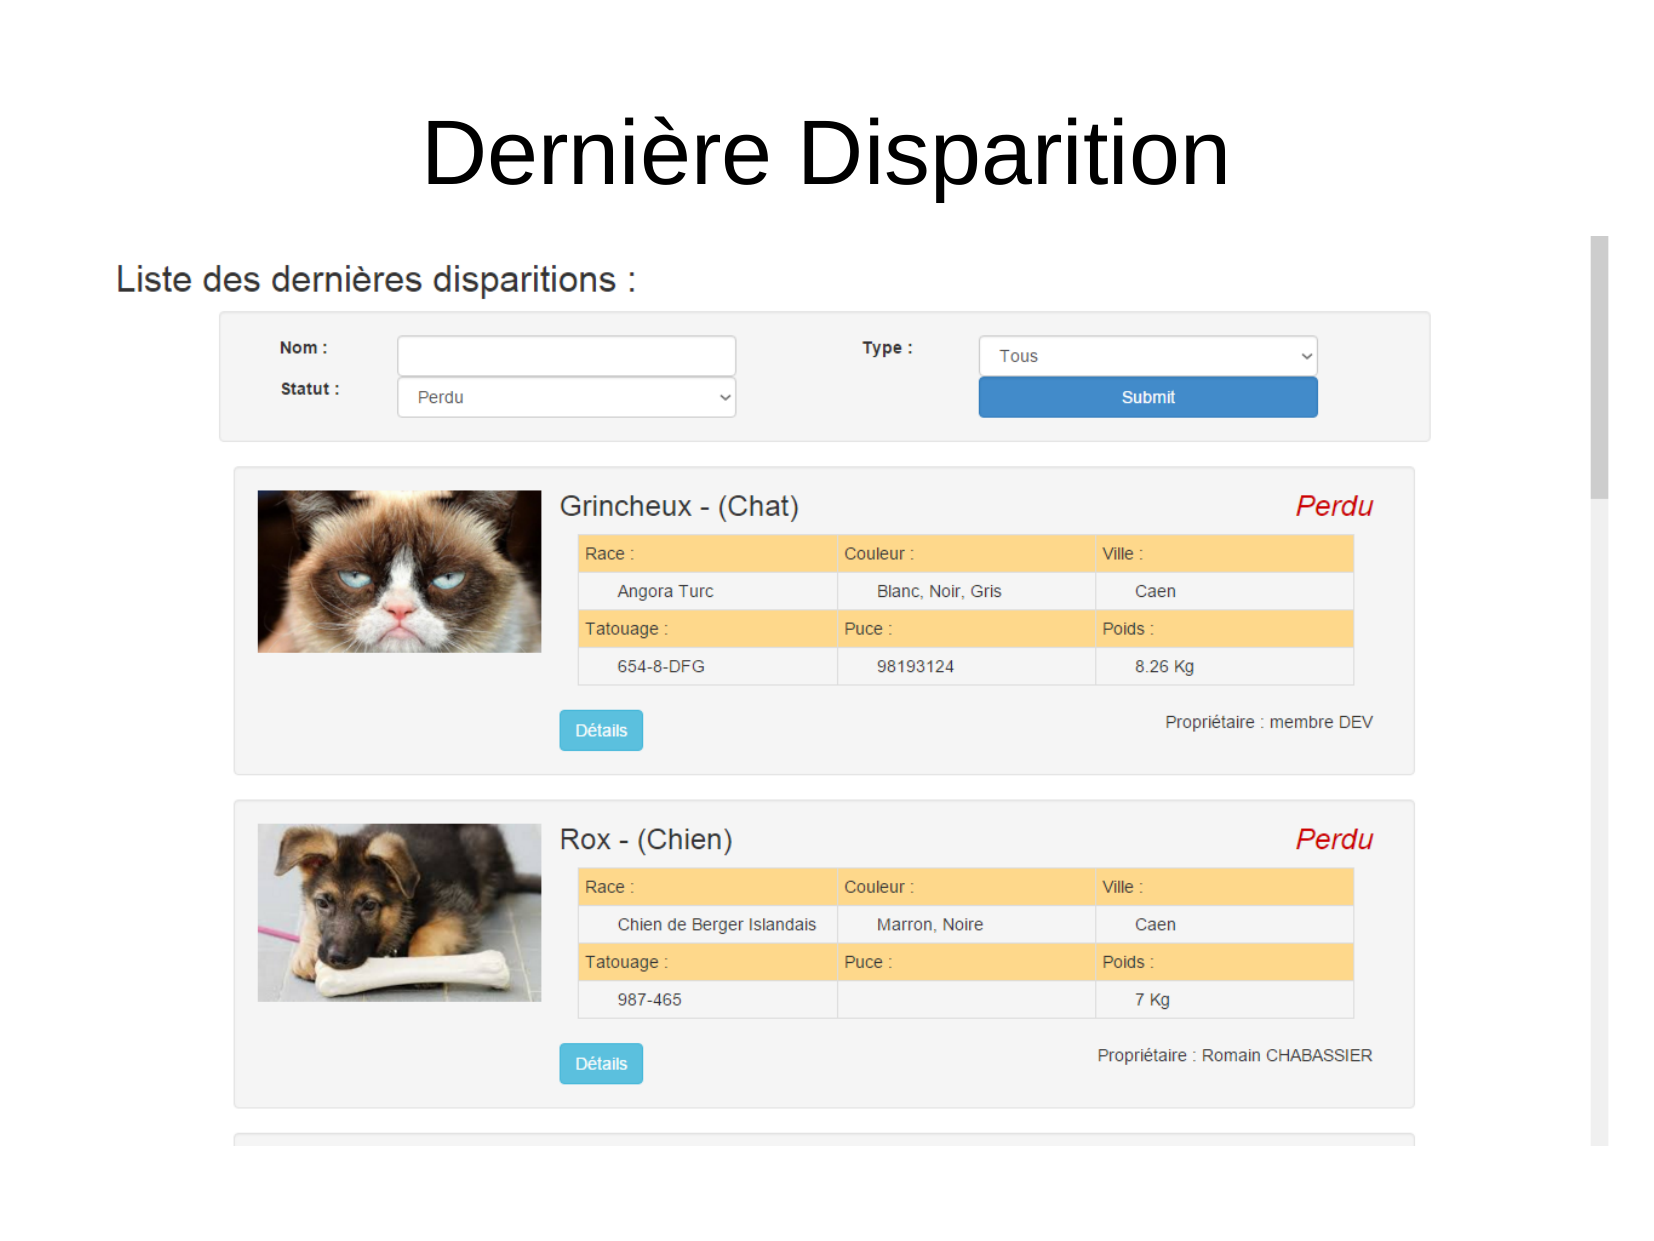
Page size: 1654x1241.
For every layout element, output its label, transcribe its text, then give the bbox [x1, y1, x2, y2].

title Dernière Disparition [82, 49, 1571, 236]
picture [58, 236, 1609, 1146]
